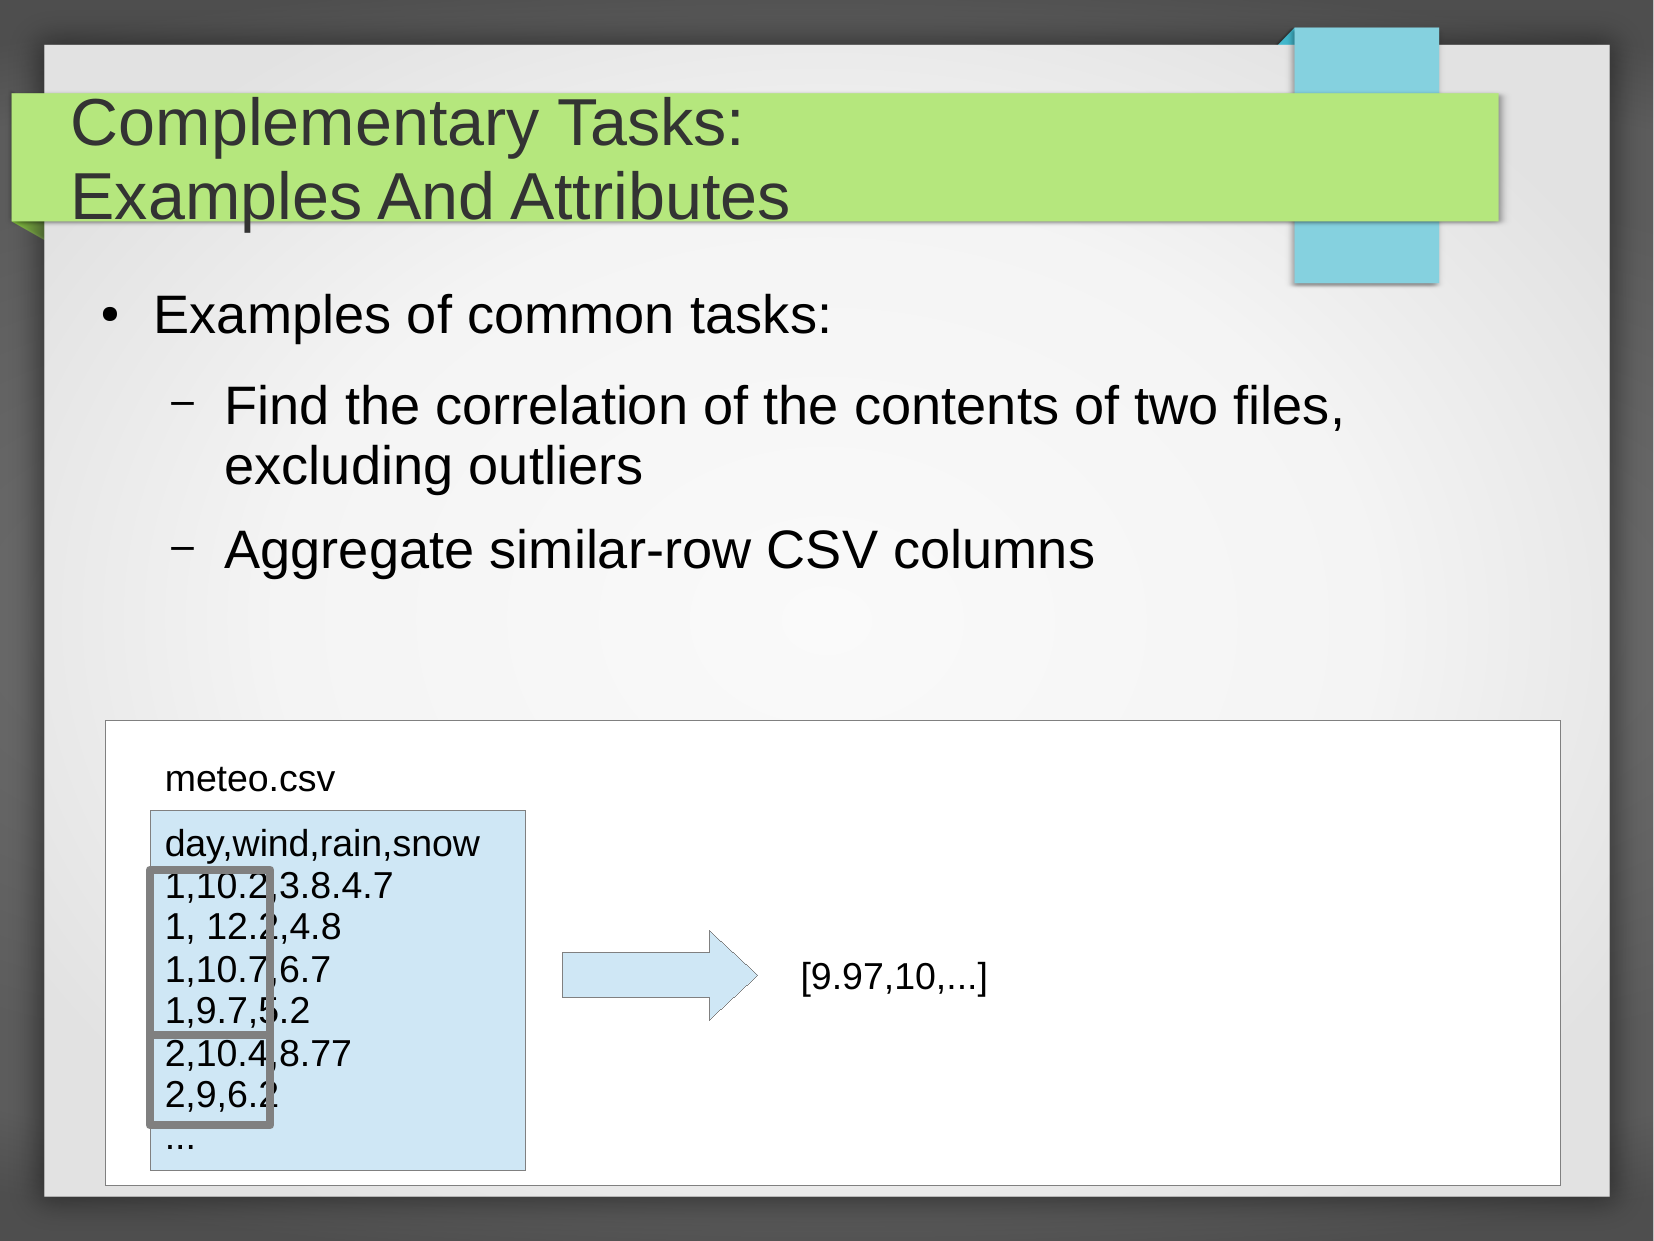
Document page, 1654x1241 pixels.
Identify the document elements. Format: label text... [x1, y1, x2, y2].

text_box meteo.csv [150, 750, 361, 815]
title Complementary Tasks: Examples And Attributes [70, 85, 1229, 234]
text_box [105, 720, 1561, 1186]
list Examples of common tasks: Find the correlation of the contents of two files, excluding outliers Aggregate similar-row CSV columns [82, 285, 1538, 1063]
picture [0, 0, 1654, 1241]
text_box [9.97,10,...] [785, 948, 1131, 1006]
text_box day,wind,rain,snow 1,10.2,3.8.4.7 1, 12.2,4.8 1,10.7,6.7 1,9.7,5.2 2,10.4,8.77 2,9,6.2 ... [150, 810, 526, 1171]
